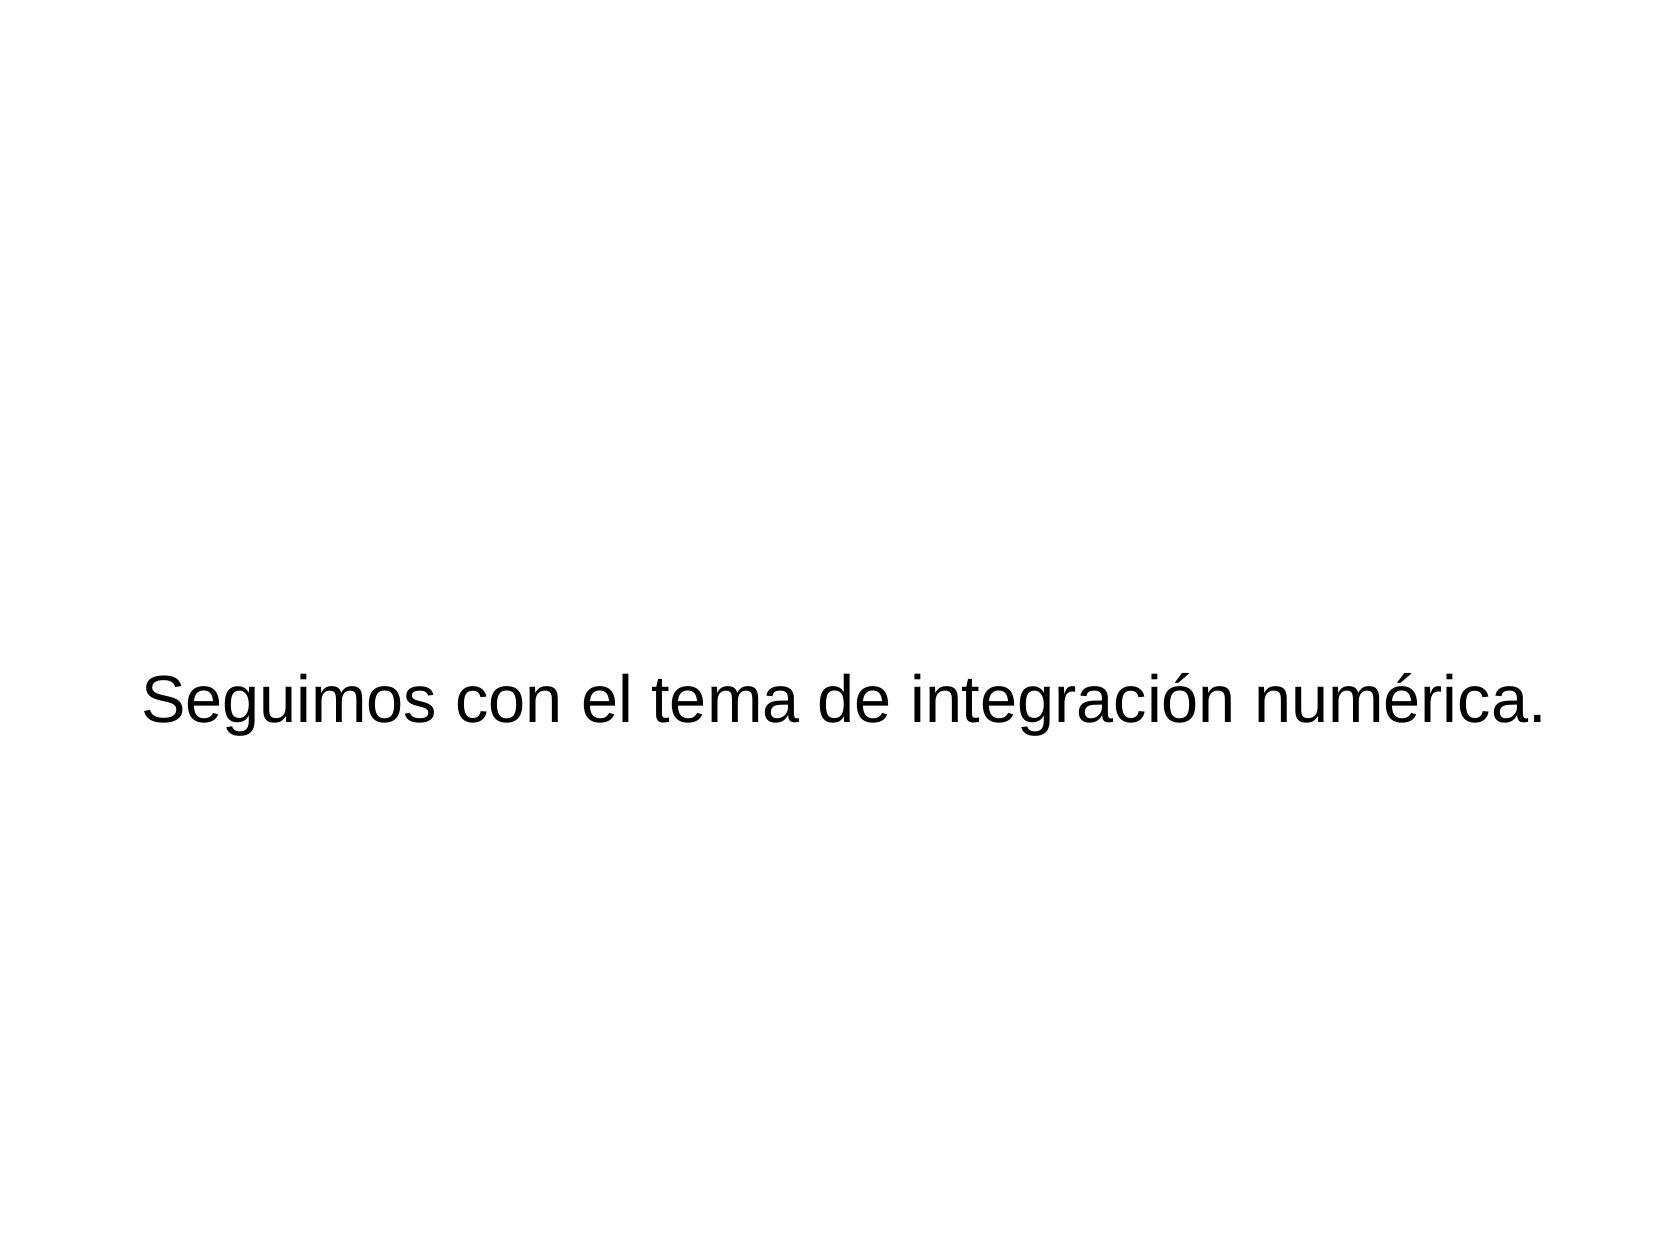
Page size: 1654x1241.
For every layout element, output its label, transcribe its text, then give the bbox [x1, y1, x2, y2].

subtitle Seguimos con el tema de integración numérica. [82, 297, 1571, 1102]
